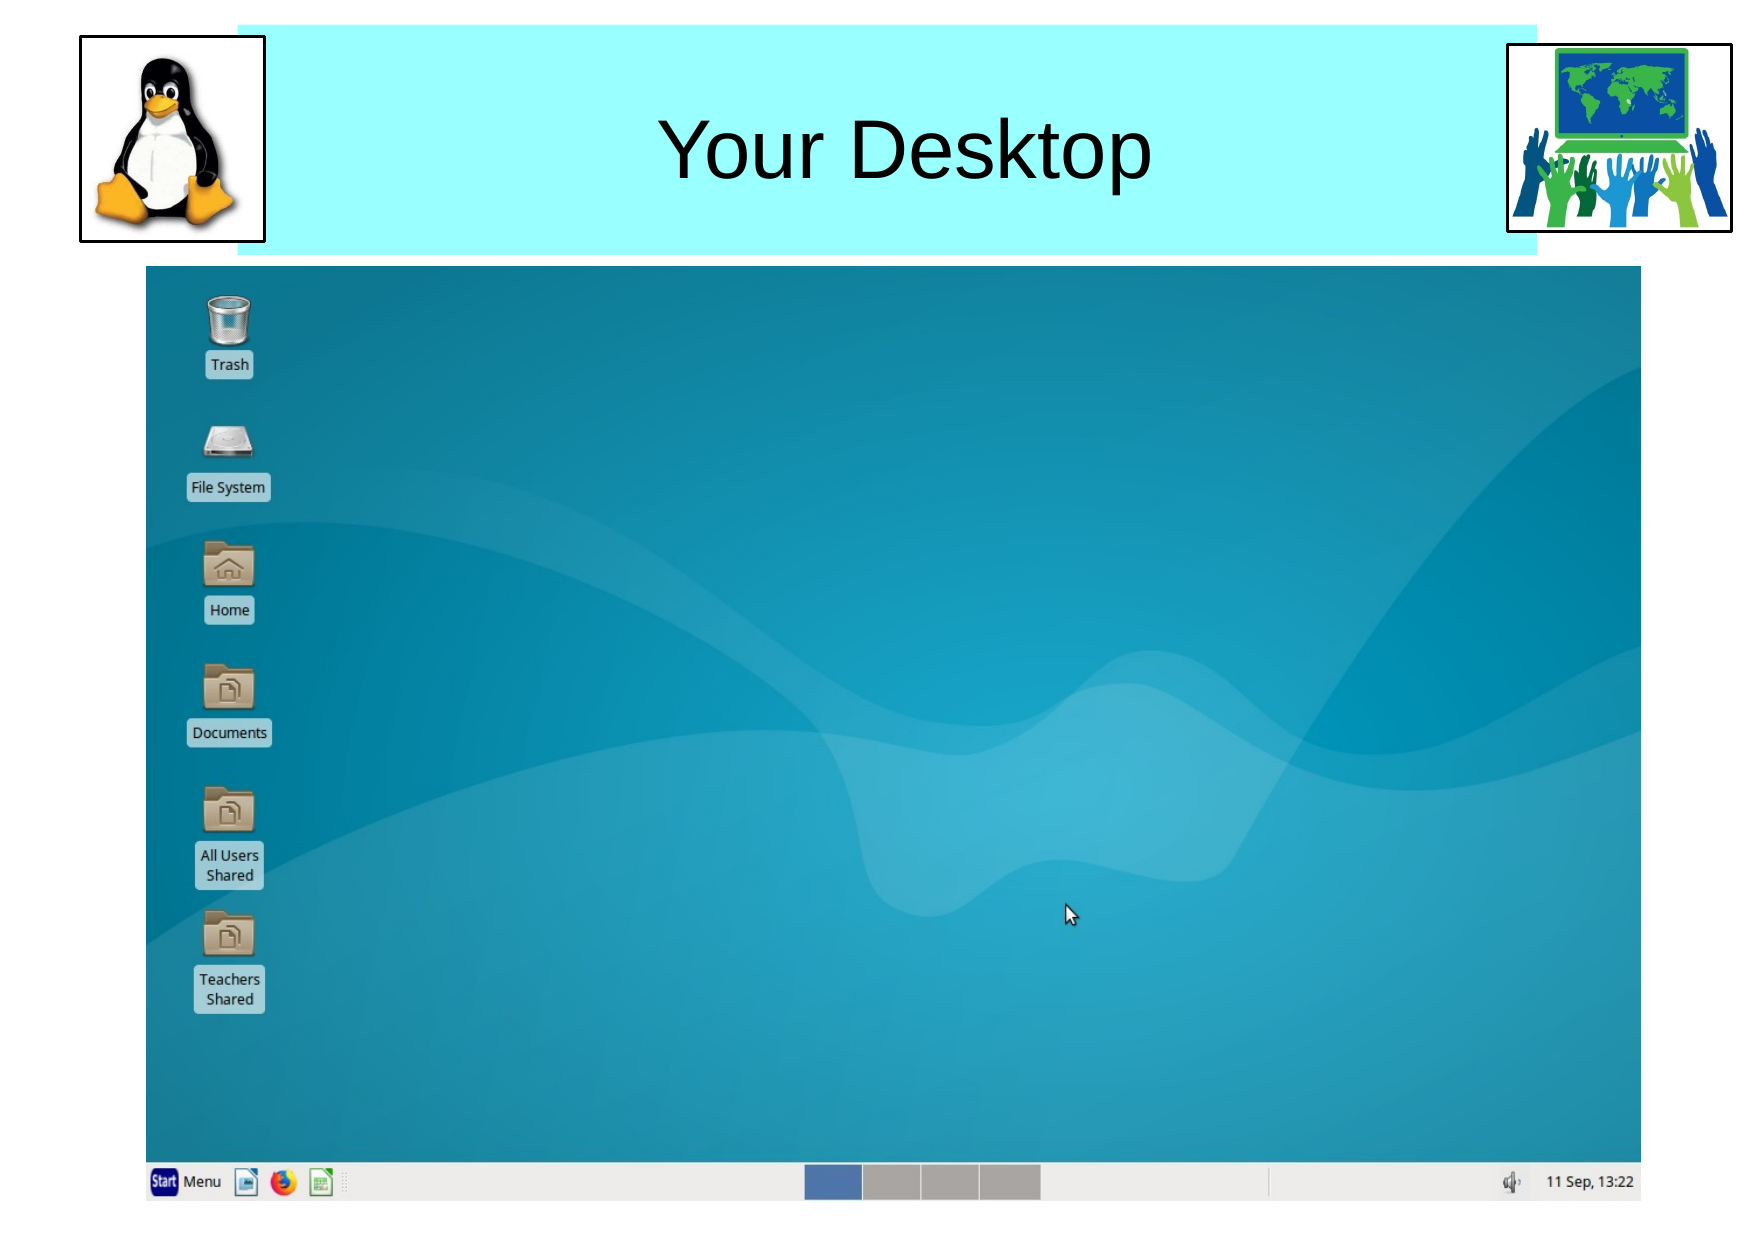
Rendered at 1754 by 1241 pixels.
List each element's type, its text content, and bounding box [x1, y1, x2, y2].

picture [203, 594, 255, 627]
picture [778, 718, 790, 722]
picture [1509, 46, 1730, 230]
picture [82, 38, 263, 240]
title Your Desktop [294, 47, 1516, 252]
picture [202, 539, 258, 588]
picture [186, 715, 275, 749]
picture [202, 660, 256, 715]
picture [146, 266, 1641, 1201]
